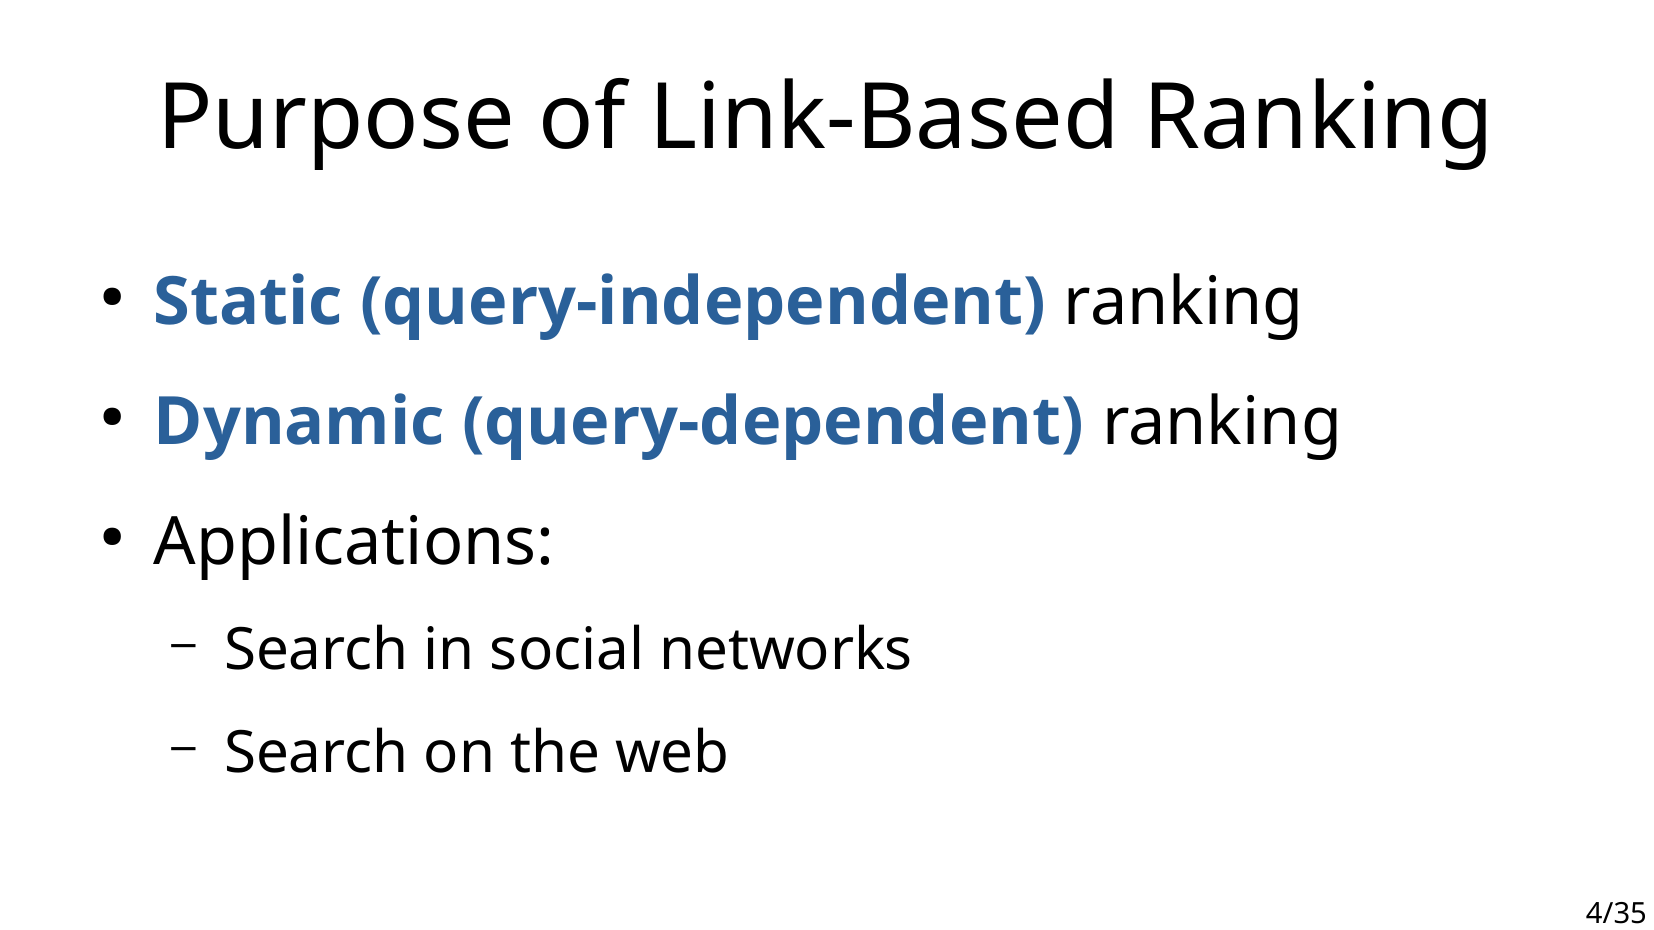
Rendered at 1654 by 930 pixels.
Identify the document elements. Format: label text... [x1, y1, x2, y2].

list Static (query-independent) ranking Dynamic (query-dependent) ranking Applications: Search in social networks Search on the web [82, 252, 1571, 793]
title Purpose of Link-Based Ranking [82, 1, 1571, 225]
